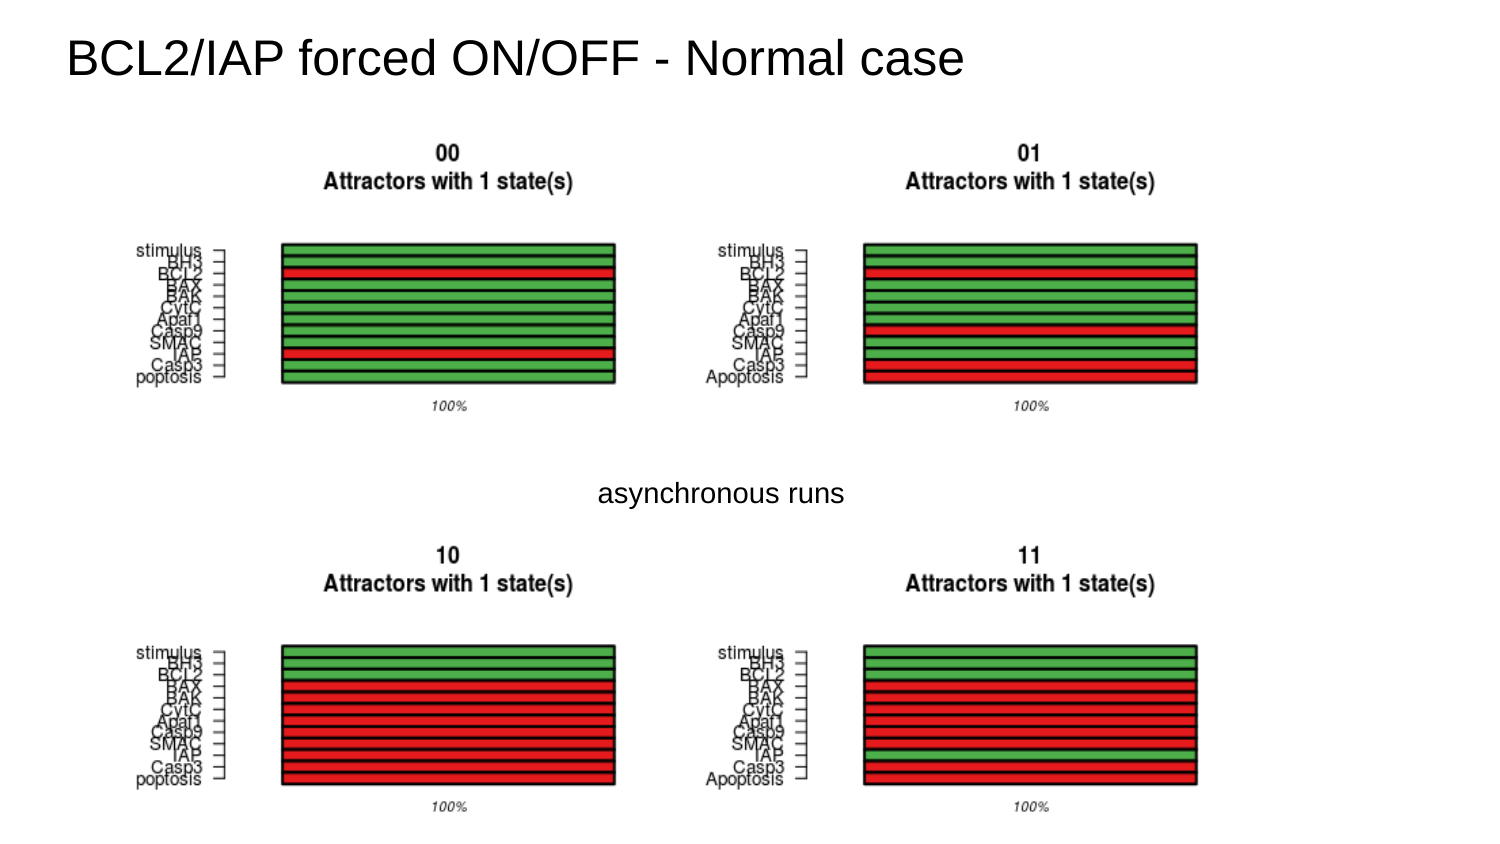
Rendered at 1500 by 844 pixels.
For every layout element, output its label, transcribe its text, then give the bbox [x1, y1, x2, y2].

text_box asynchronous runs [582, 459, 936, 507]
picture [136, 119, 1396, 836]
title BCL2/IAP forced ON/OFF - Normal case [51, 10, 1449, 105]
